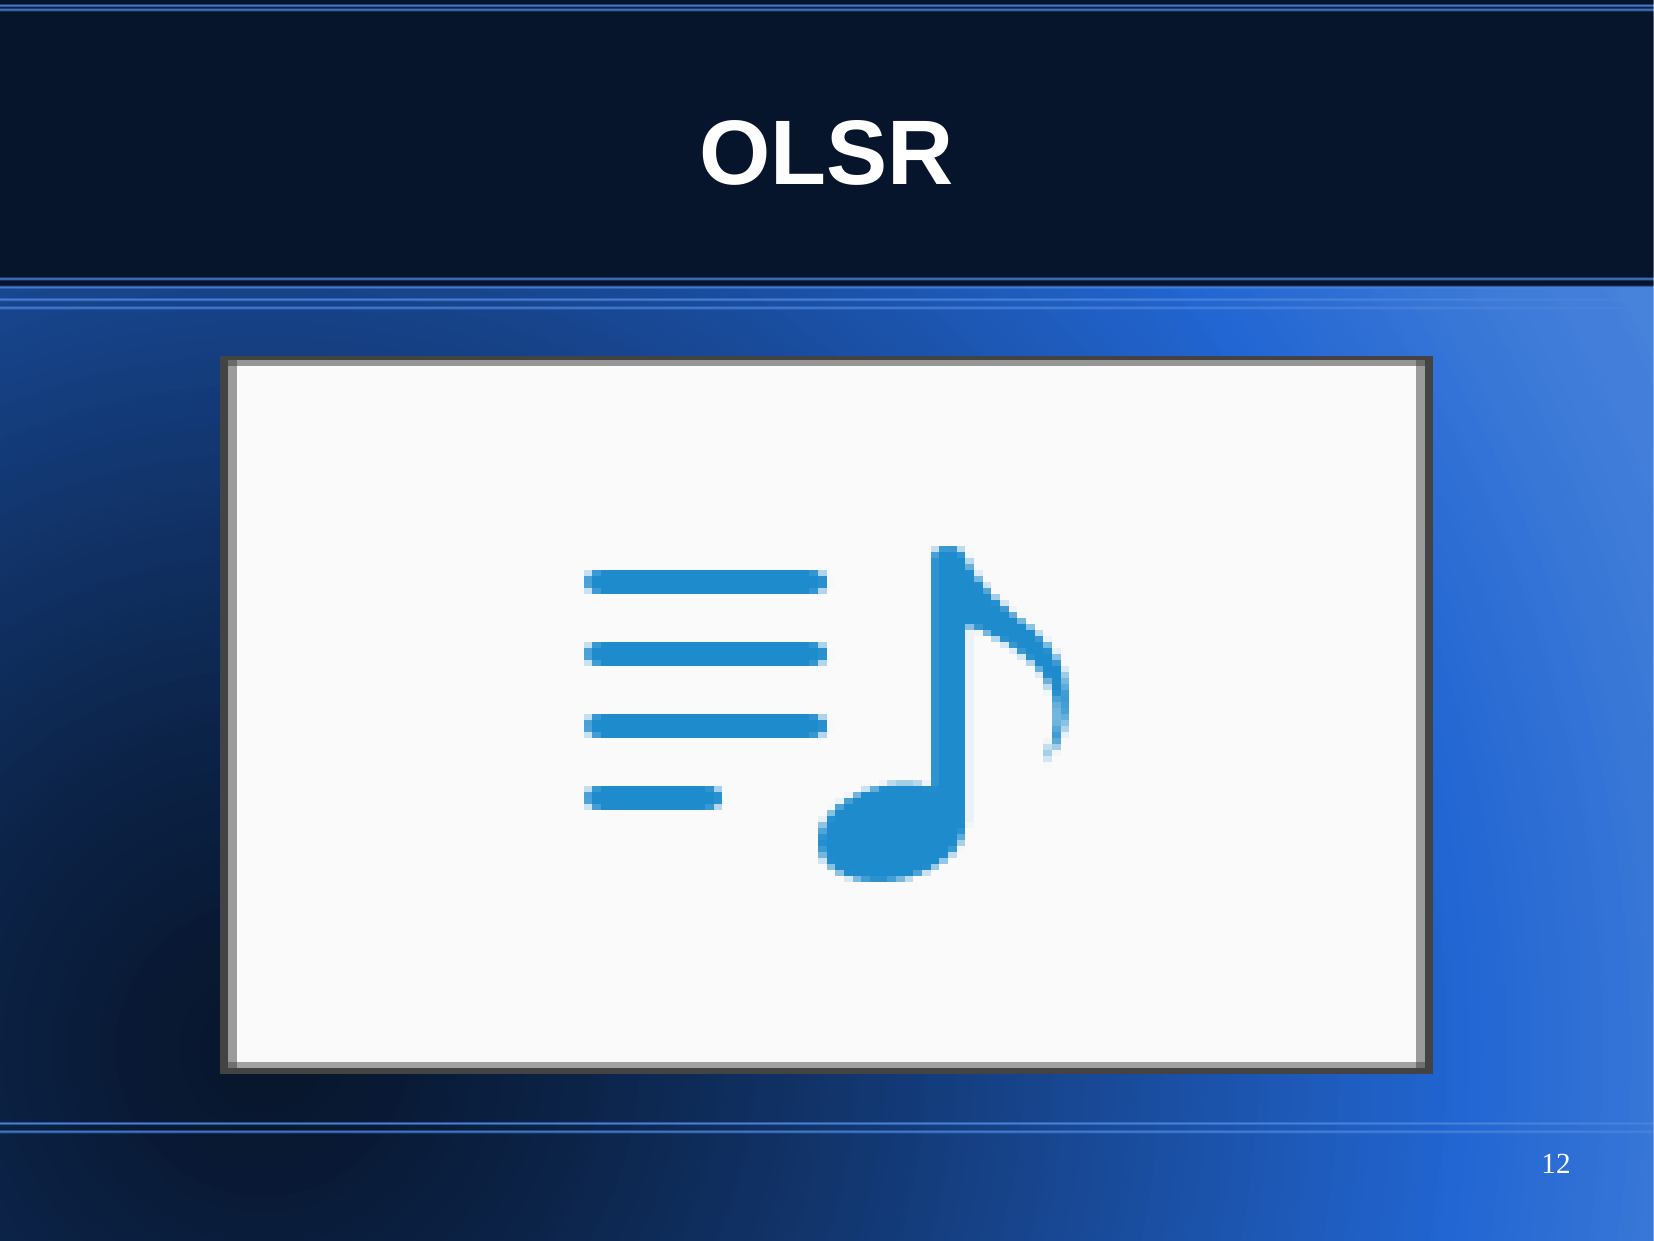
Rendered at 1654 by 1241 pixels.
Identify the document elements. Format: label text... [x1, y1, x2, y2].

picture [0, 0, 1654, 1241]
title OLSR [82, 49, 1571, 257]
text_box [219, 355, 1434, 1075]
